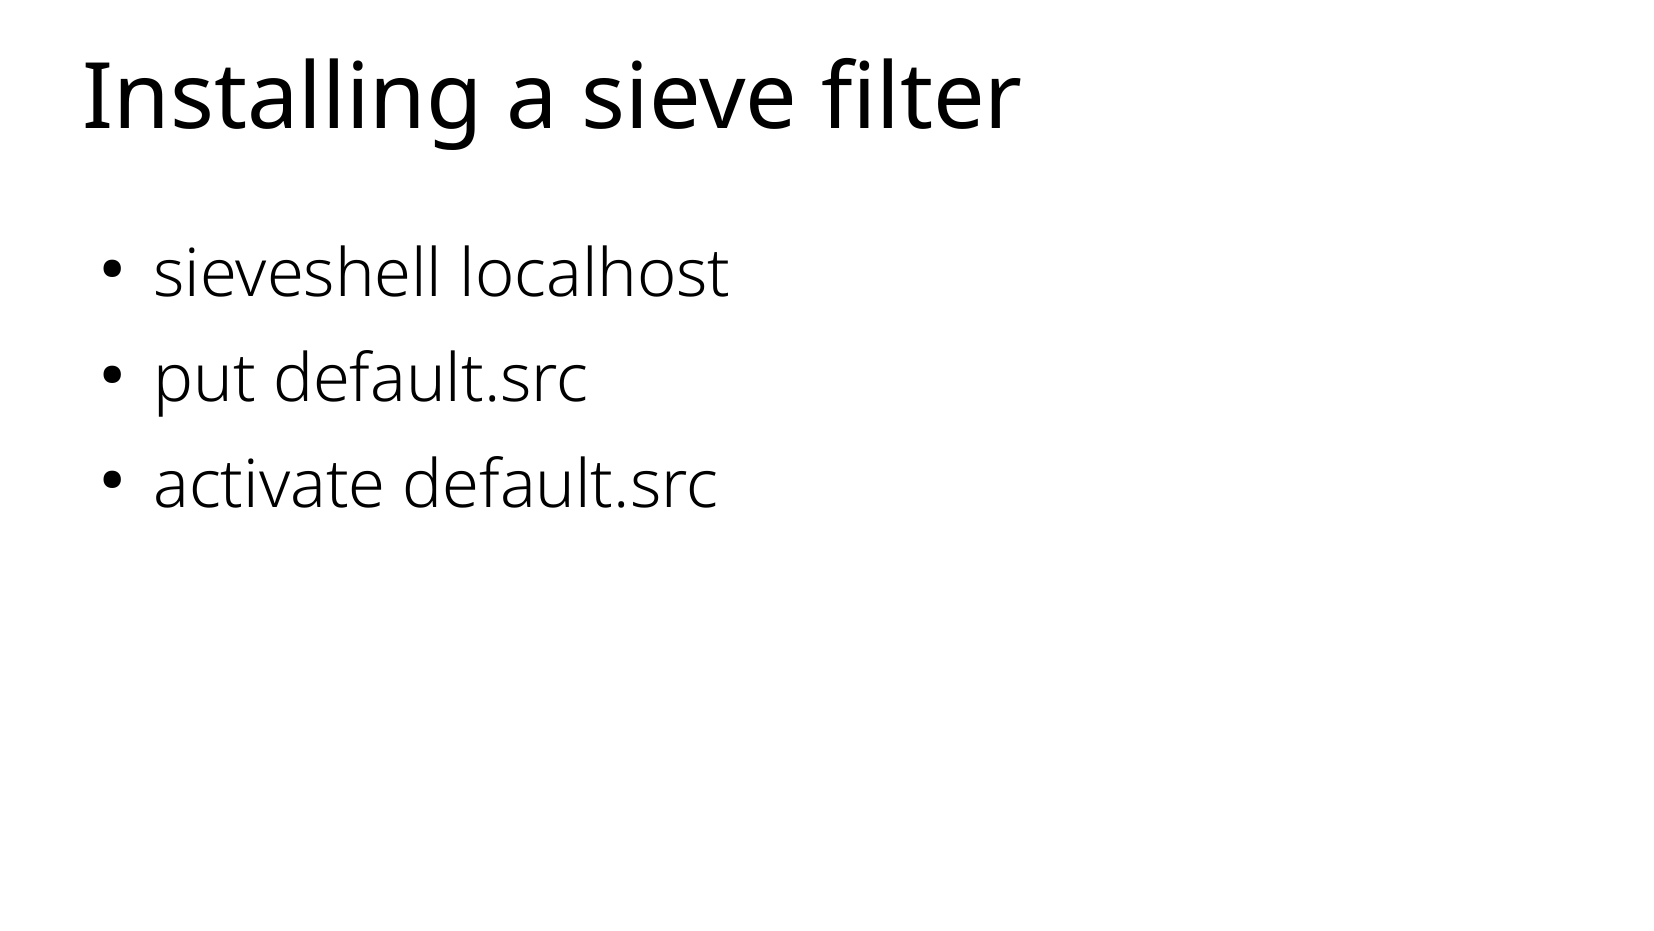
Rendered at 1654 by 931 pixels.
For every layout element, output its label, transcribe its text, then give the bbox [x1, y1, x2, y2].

title Installing a sieve filter [82, 37, 1571, 150]
list sieveshell localhost put default.src activate default.src [82, 224, 1571, 825]
